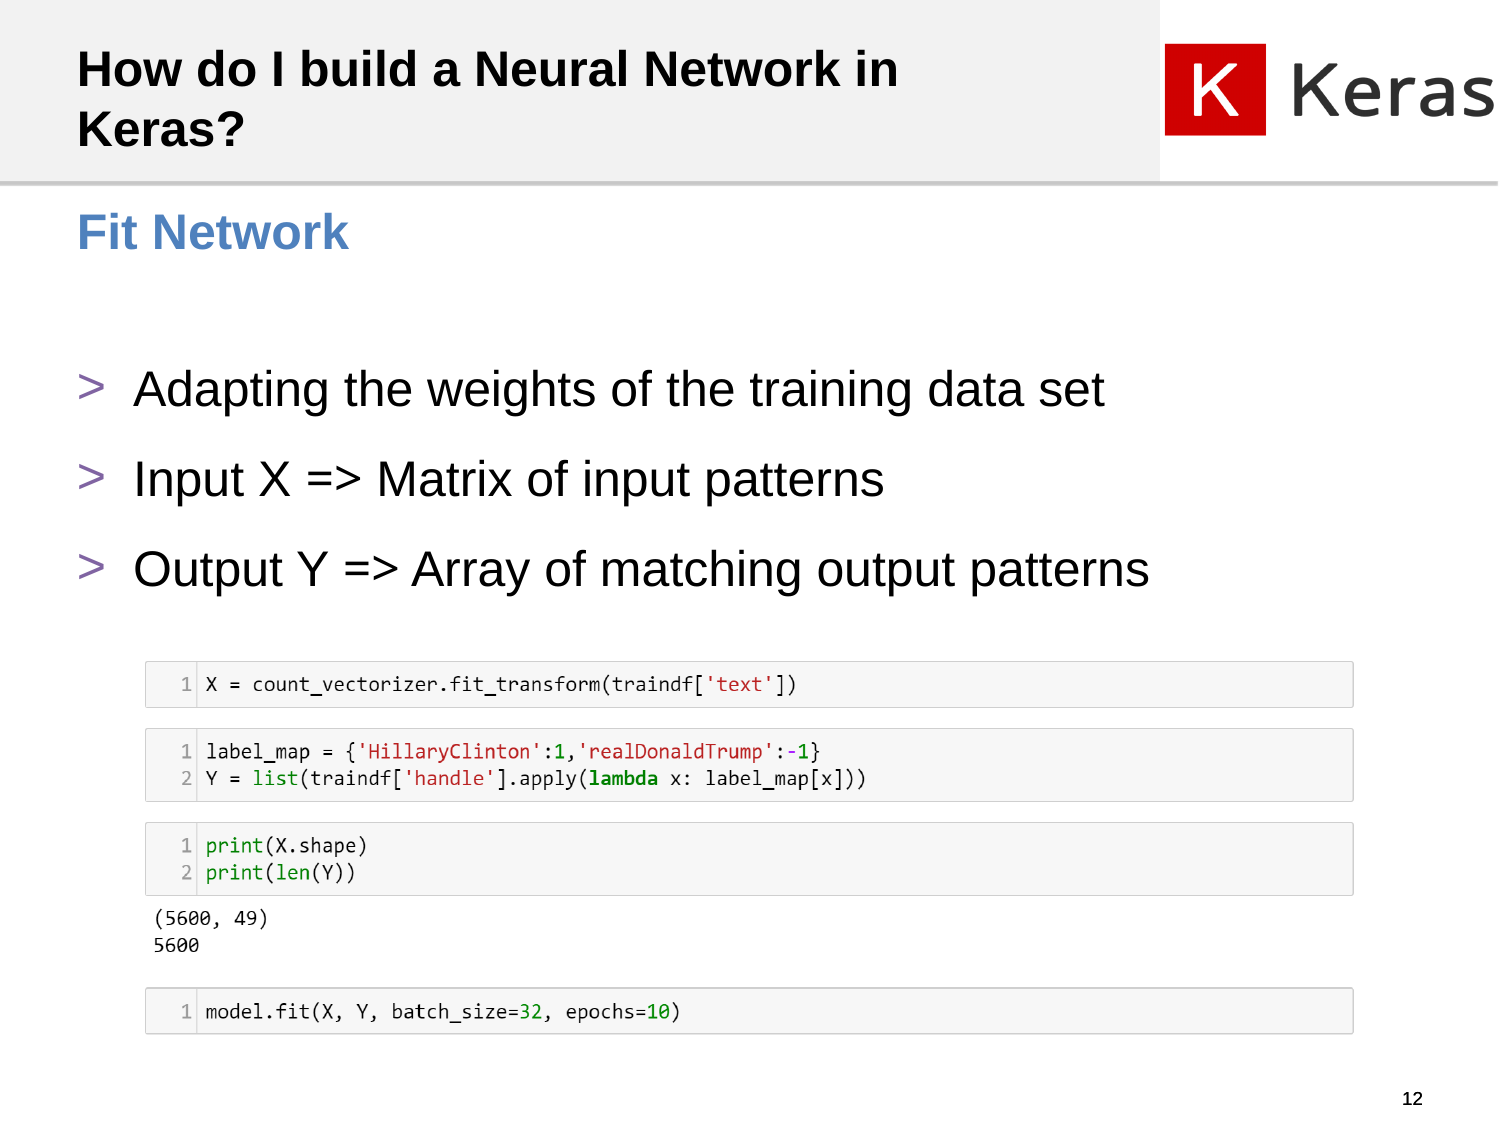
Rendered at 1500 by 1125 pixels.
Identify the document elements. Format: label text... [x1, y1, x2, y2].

picture [1163, 42, 1500, 137]
text_box How do I build a Neural Network in Keras? [76, 39, 1042, 157]
picture [137, 656, 1363, 1043]
text_box Fit Network [76, 200, 1424, 259]
text_box Adapting the weights of the training data set Input X => Matrix of input patterns Output Y => Array of matching output patterns [76, 326, 1424, 1024]
